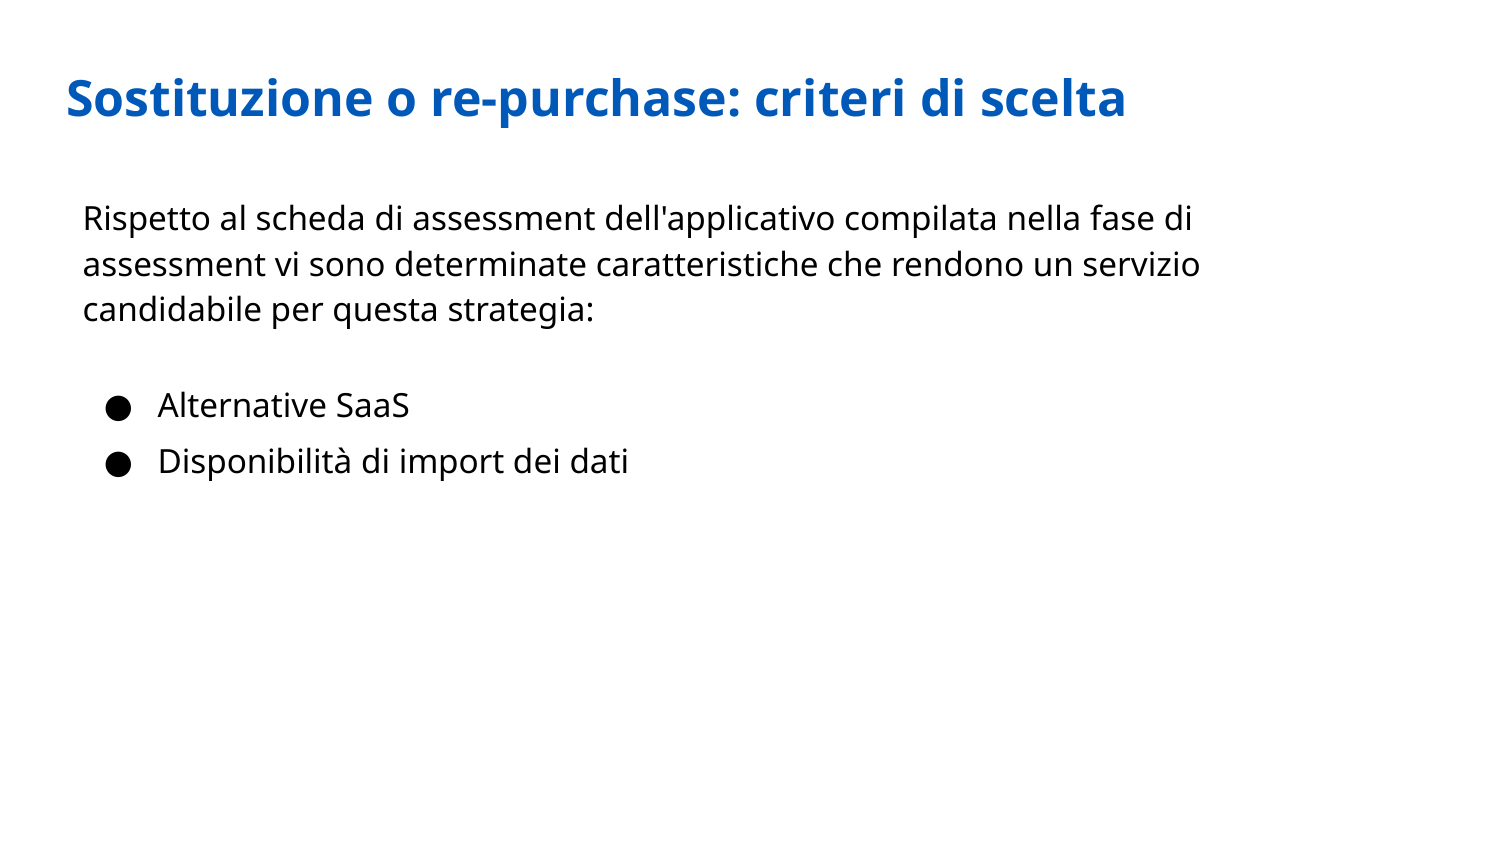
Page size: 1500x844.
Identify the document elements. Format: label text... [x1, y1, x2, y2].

title Sostituzione o re-purchase: criteri di scelta [51, 51, 1449, 146]
text_box Rispetto al scheda di assessment dell'applicativo compilata nella fase di assessment vi sono determinate caratteristiche che rendono un servizio candidabile per questa strategia: Alternative SaaS Disponibilità di import dei dati [67, 175, 1401, 693]
